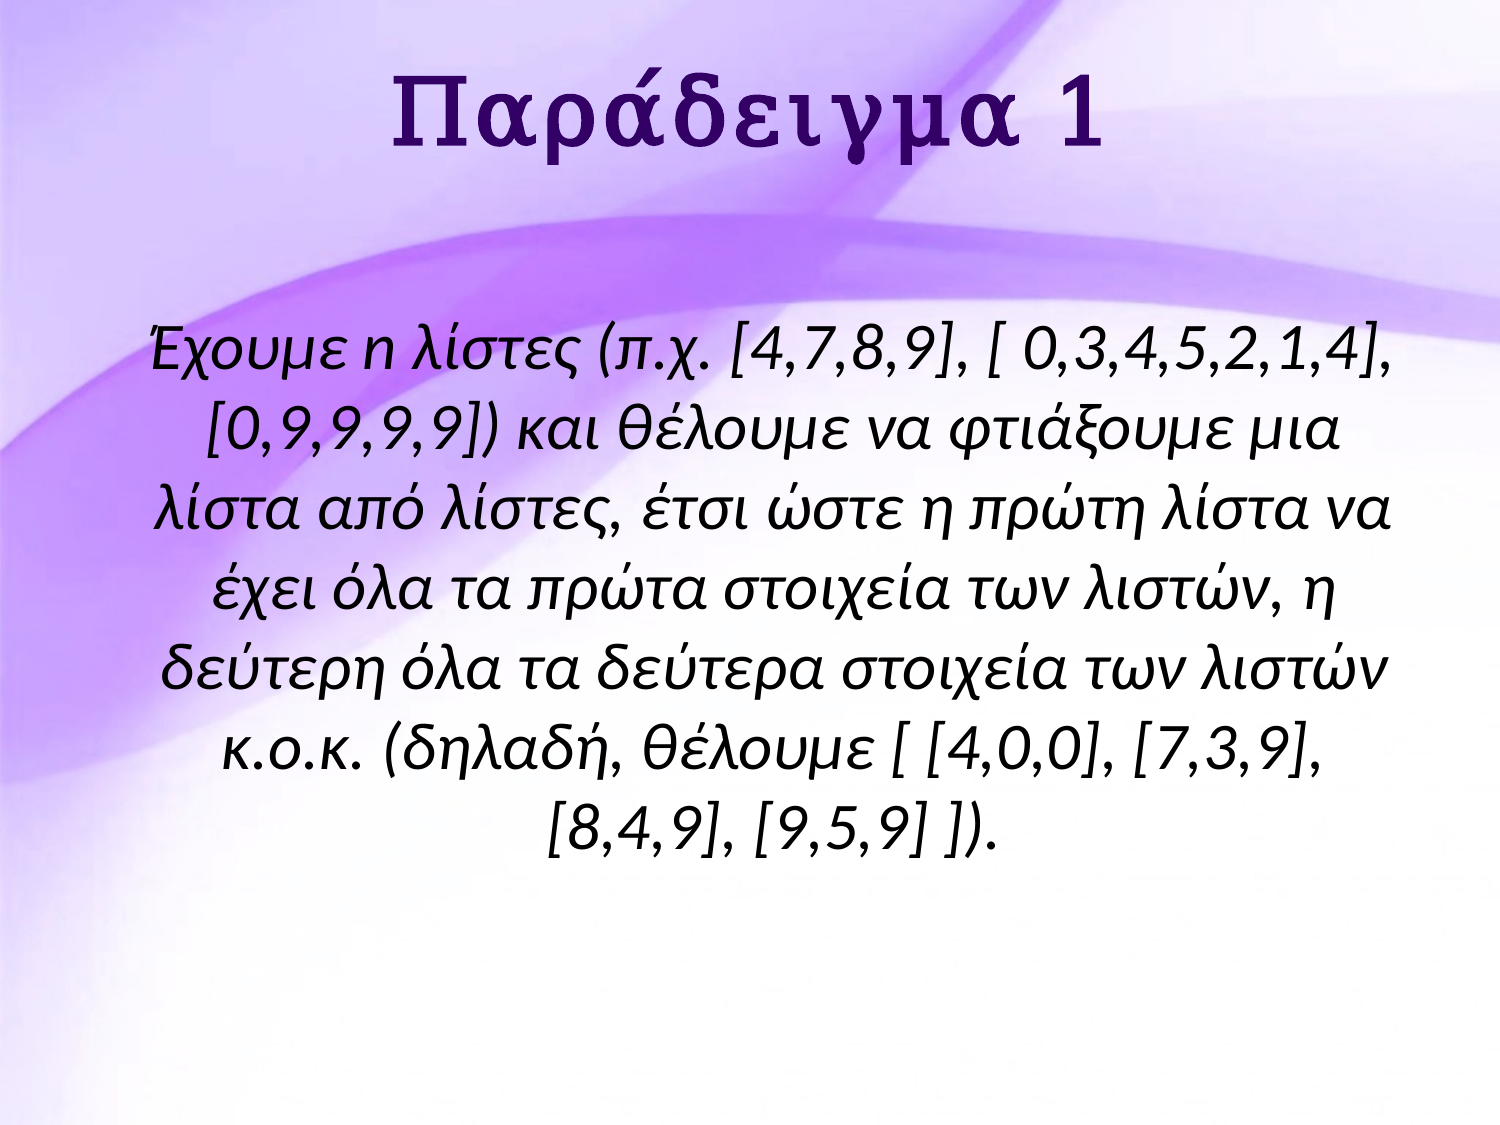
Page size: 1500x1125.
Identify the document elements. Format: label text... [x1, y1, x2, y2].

picture [0, 0, 1500, 1125]
list Έχουμε n λίστες (π.χ. [4,7,8,9], [ 0,3,4,5,2,1,4], [0,9,9,9,9]) και θέλουμε να φτιάξουμε μια λίστα από λίστες, έτσι ώστε η πρώτη λίστα να έχει όλα τα πρώτα στοιχεία των λιστών, η δεύτερη όλα τα δεύτερα στοιχεία των λιστών κ.ο.κ. (δηλαδή, θέλουμε [ [4,0,0], [7,3,9], [8,4,9], [9,5,9] ]). [70, 295, 1421, 1038]
title Παράδειγμα 1 [75, 45, 1425, 233]
